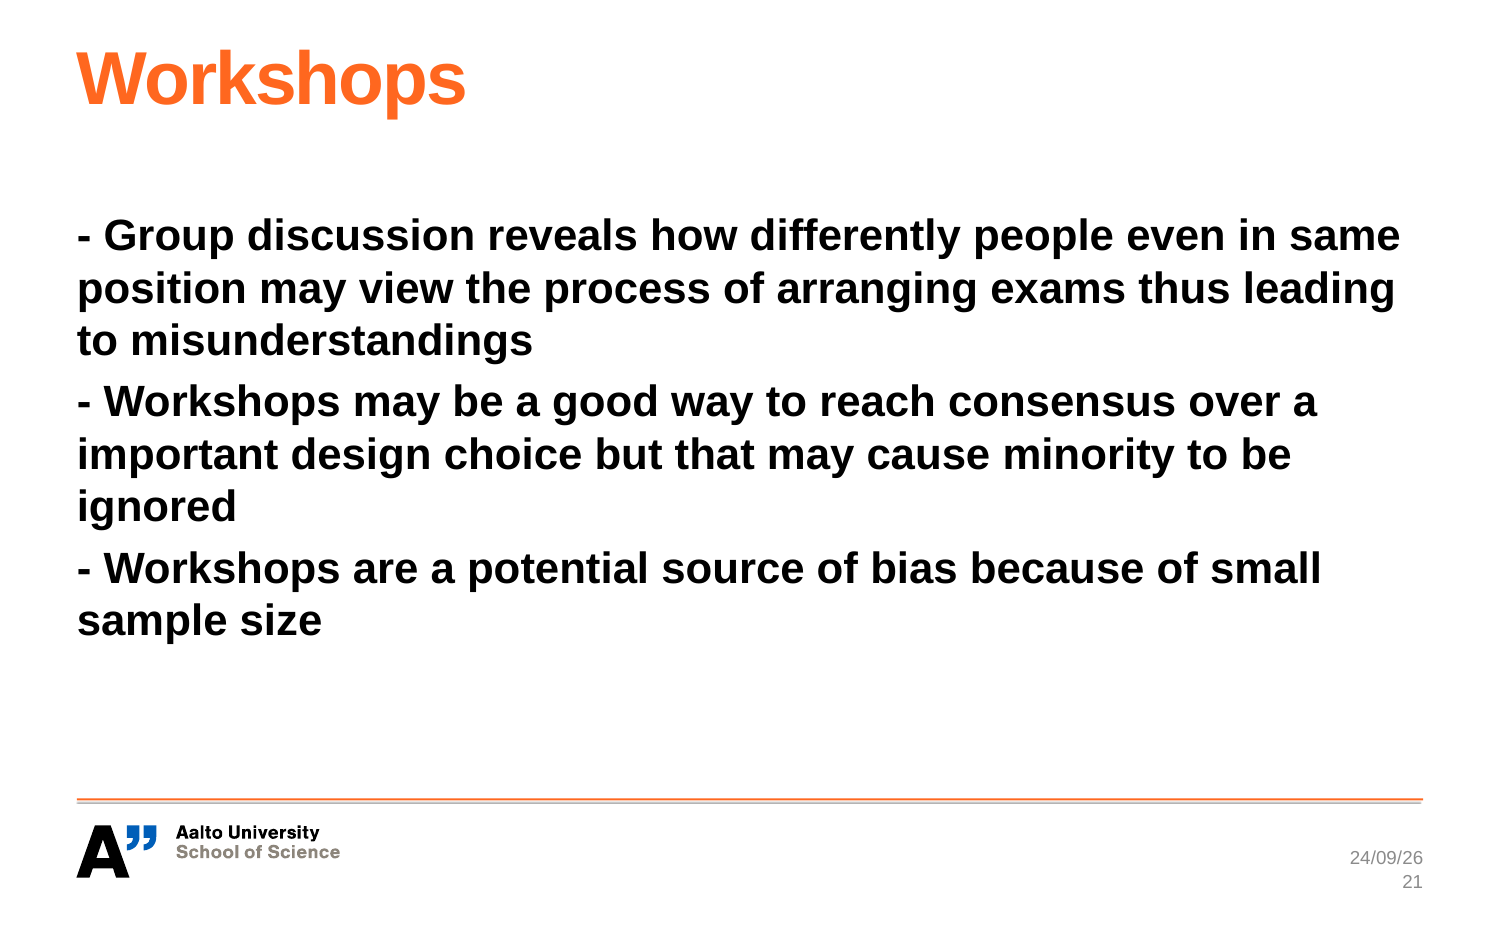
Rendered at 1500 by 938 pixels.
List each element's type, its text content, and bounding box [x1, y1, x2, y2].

slide_number 21/05/19 [829, 844, 1424, 870]
title Workshops [76, 43, 1424, 206]
list - Group discussion reveals how differently people even in same position may view the process of arranging exams thus leading to misunderstandings - Workshops may be a good way to reach consensus over a important design choice but that may cause minority to be ignored - Workshops are a potential source of bias because of small sample size [76, 206, 1424, 755]
slide_number <number> [829, 870, 1424, 893]
